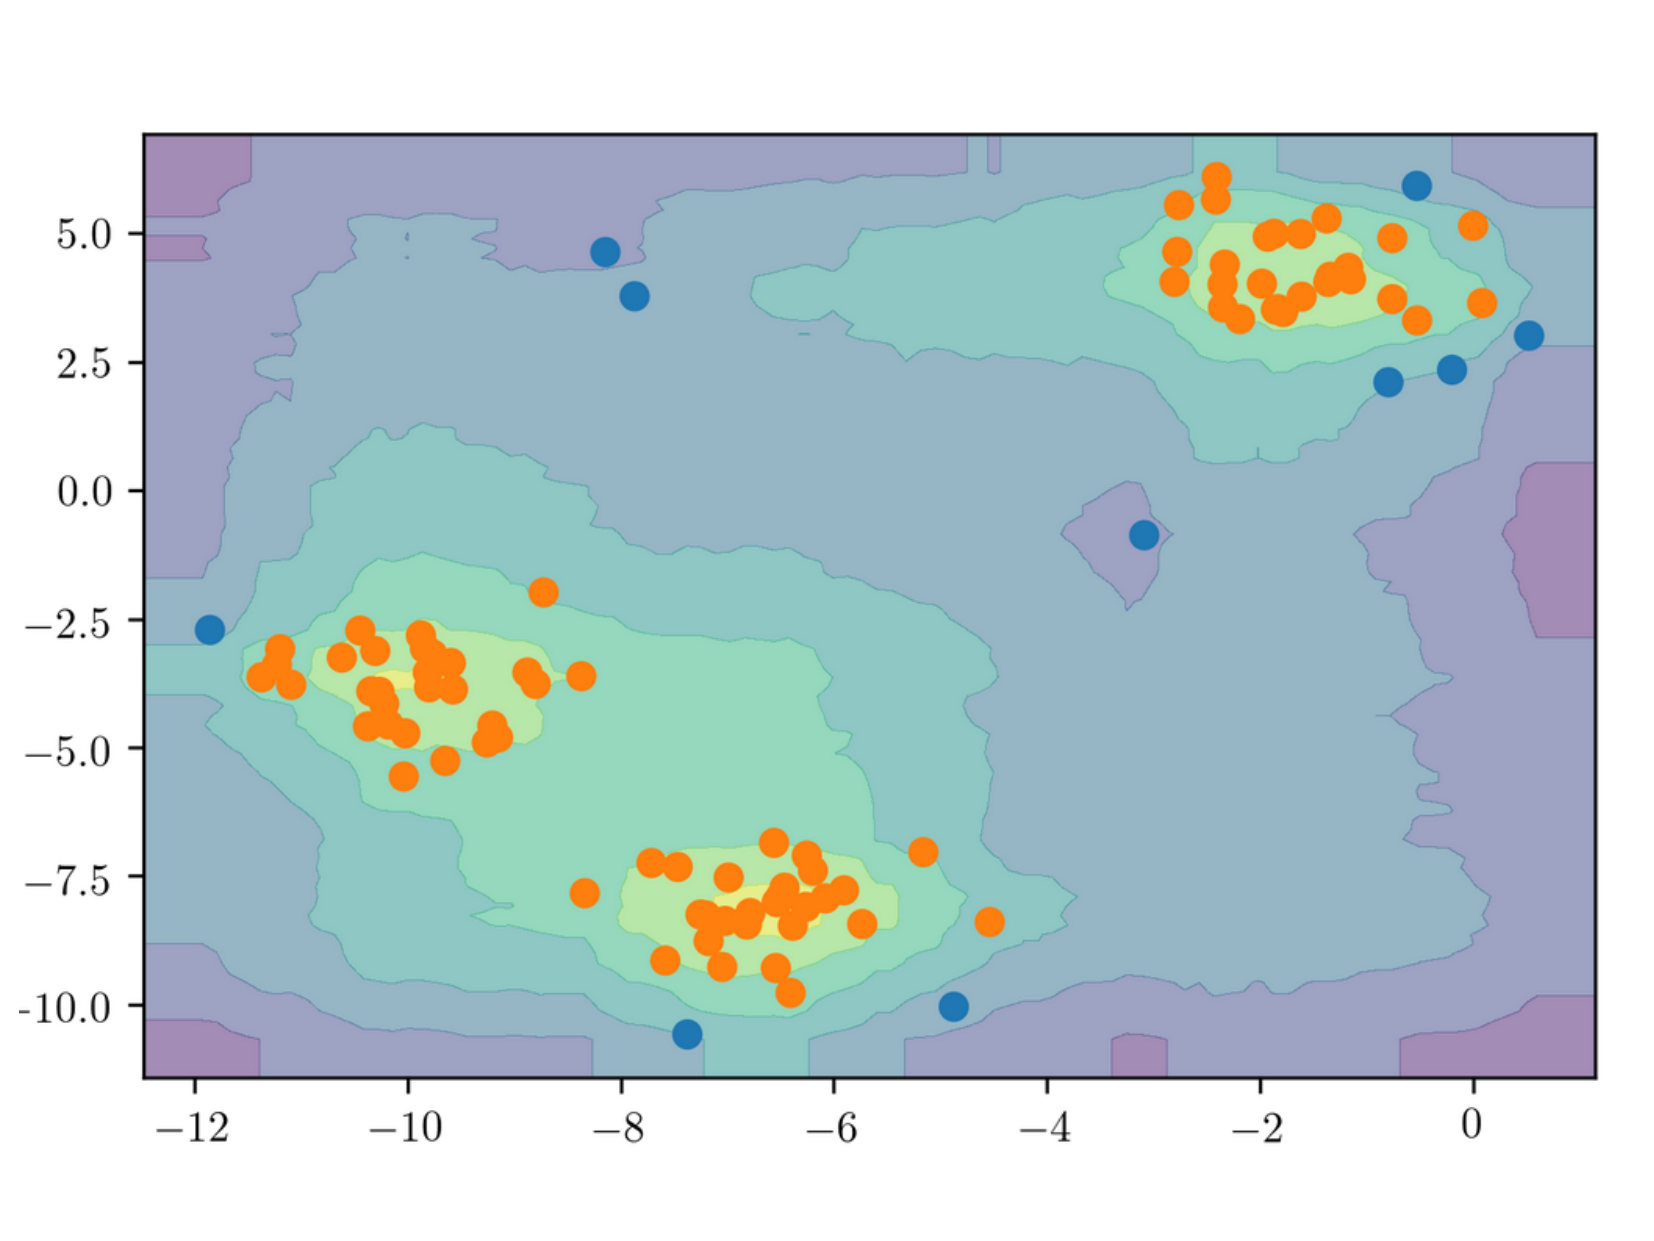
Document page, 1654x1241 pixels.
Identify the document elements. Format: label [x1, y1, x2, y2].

picture [19, 89, 1636, 1170]
